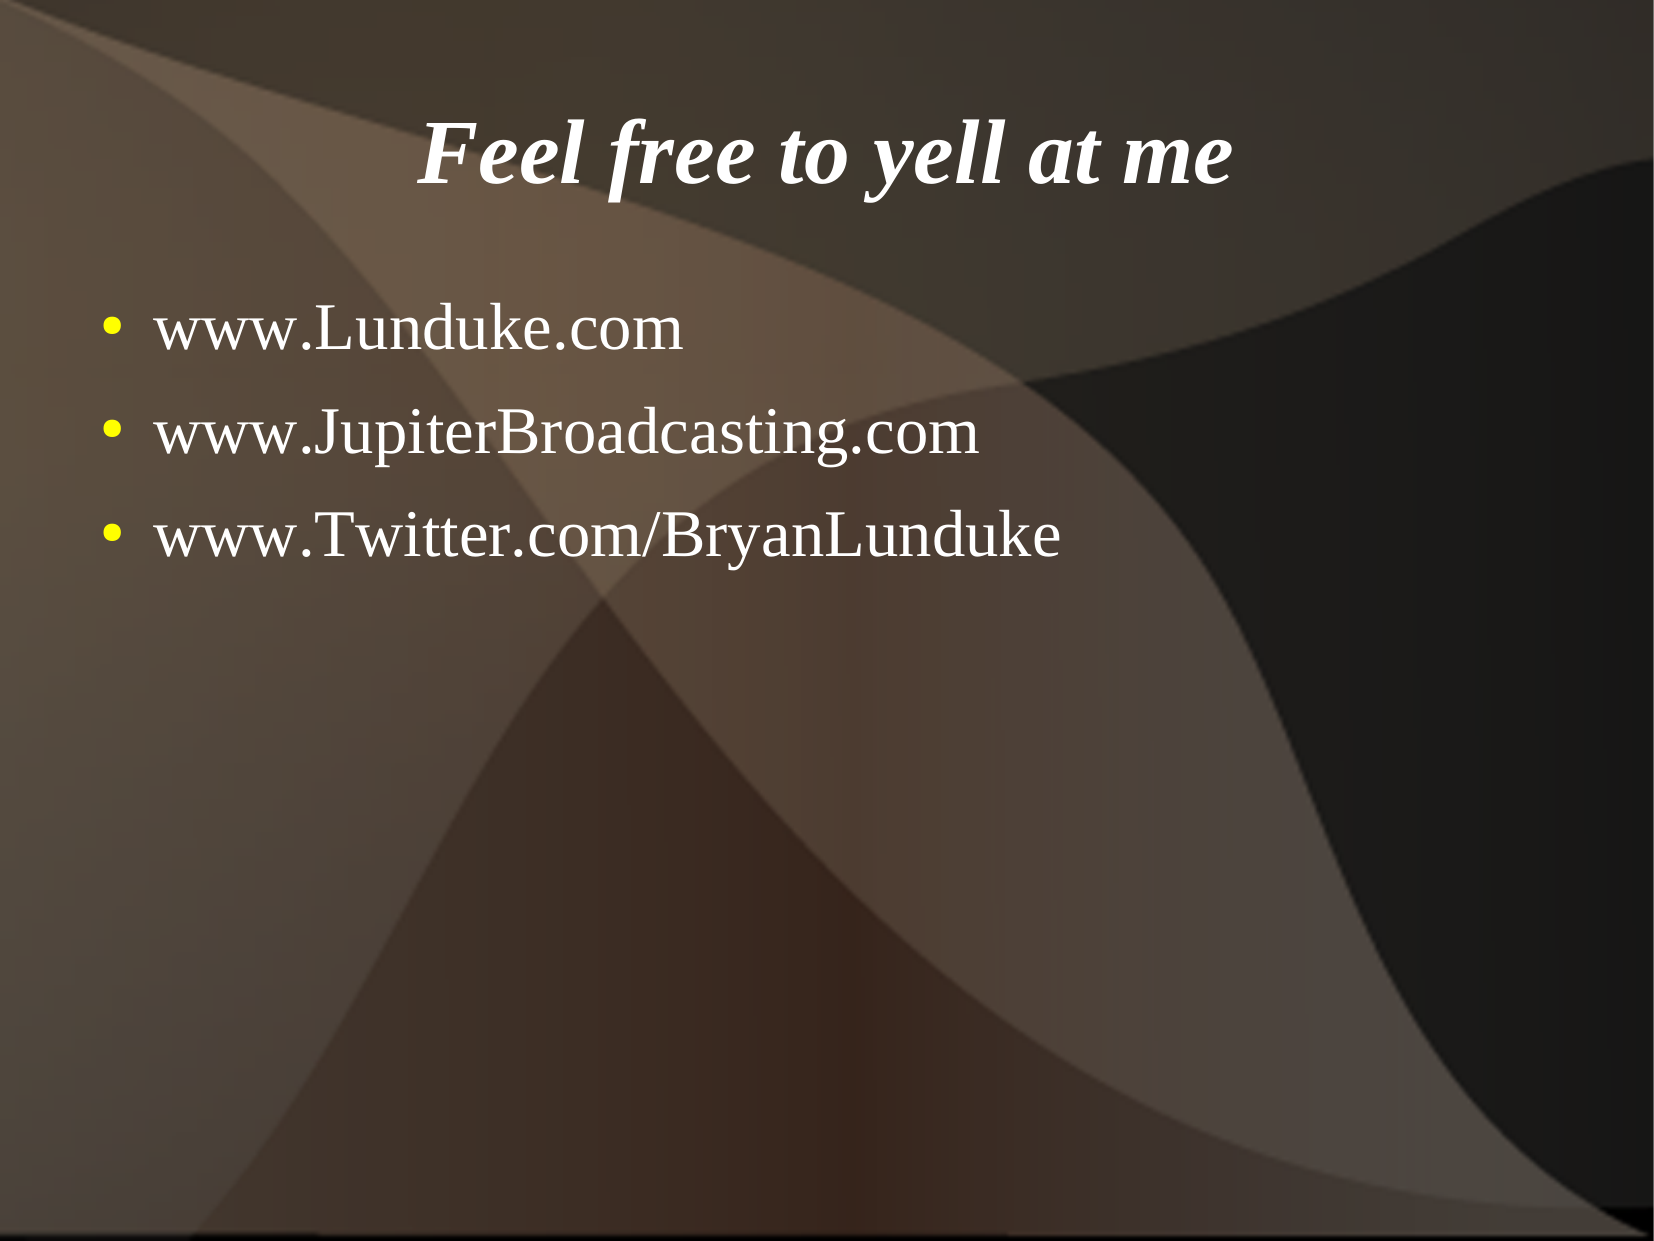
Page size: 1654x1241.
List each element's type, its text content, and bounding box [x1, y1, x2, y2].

title Feel free to yell at me [82, 56, 1571, 250]
picture [0, 0, 1654, 1241]
list www.Lunduke.com www.JupiterBroadcasting.com www.Twitter.com/BryanLunduke [82, 290, 1571, 1094]
